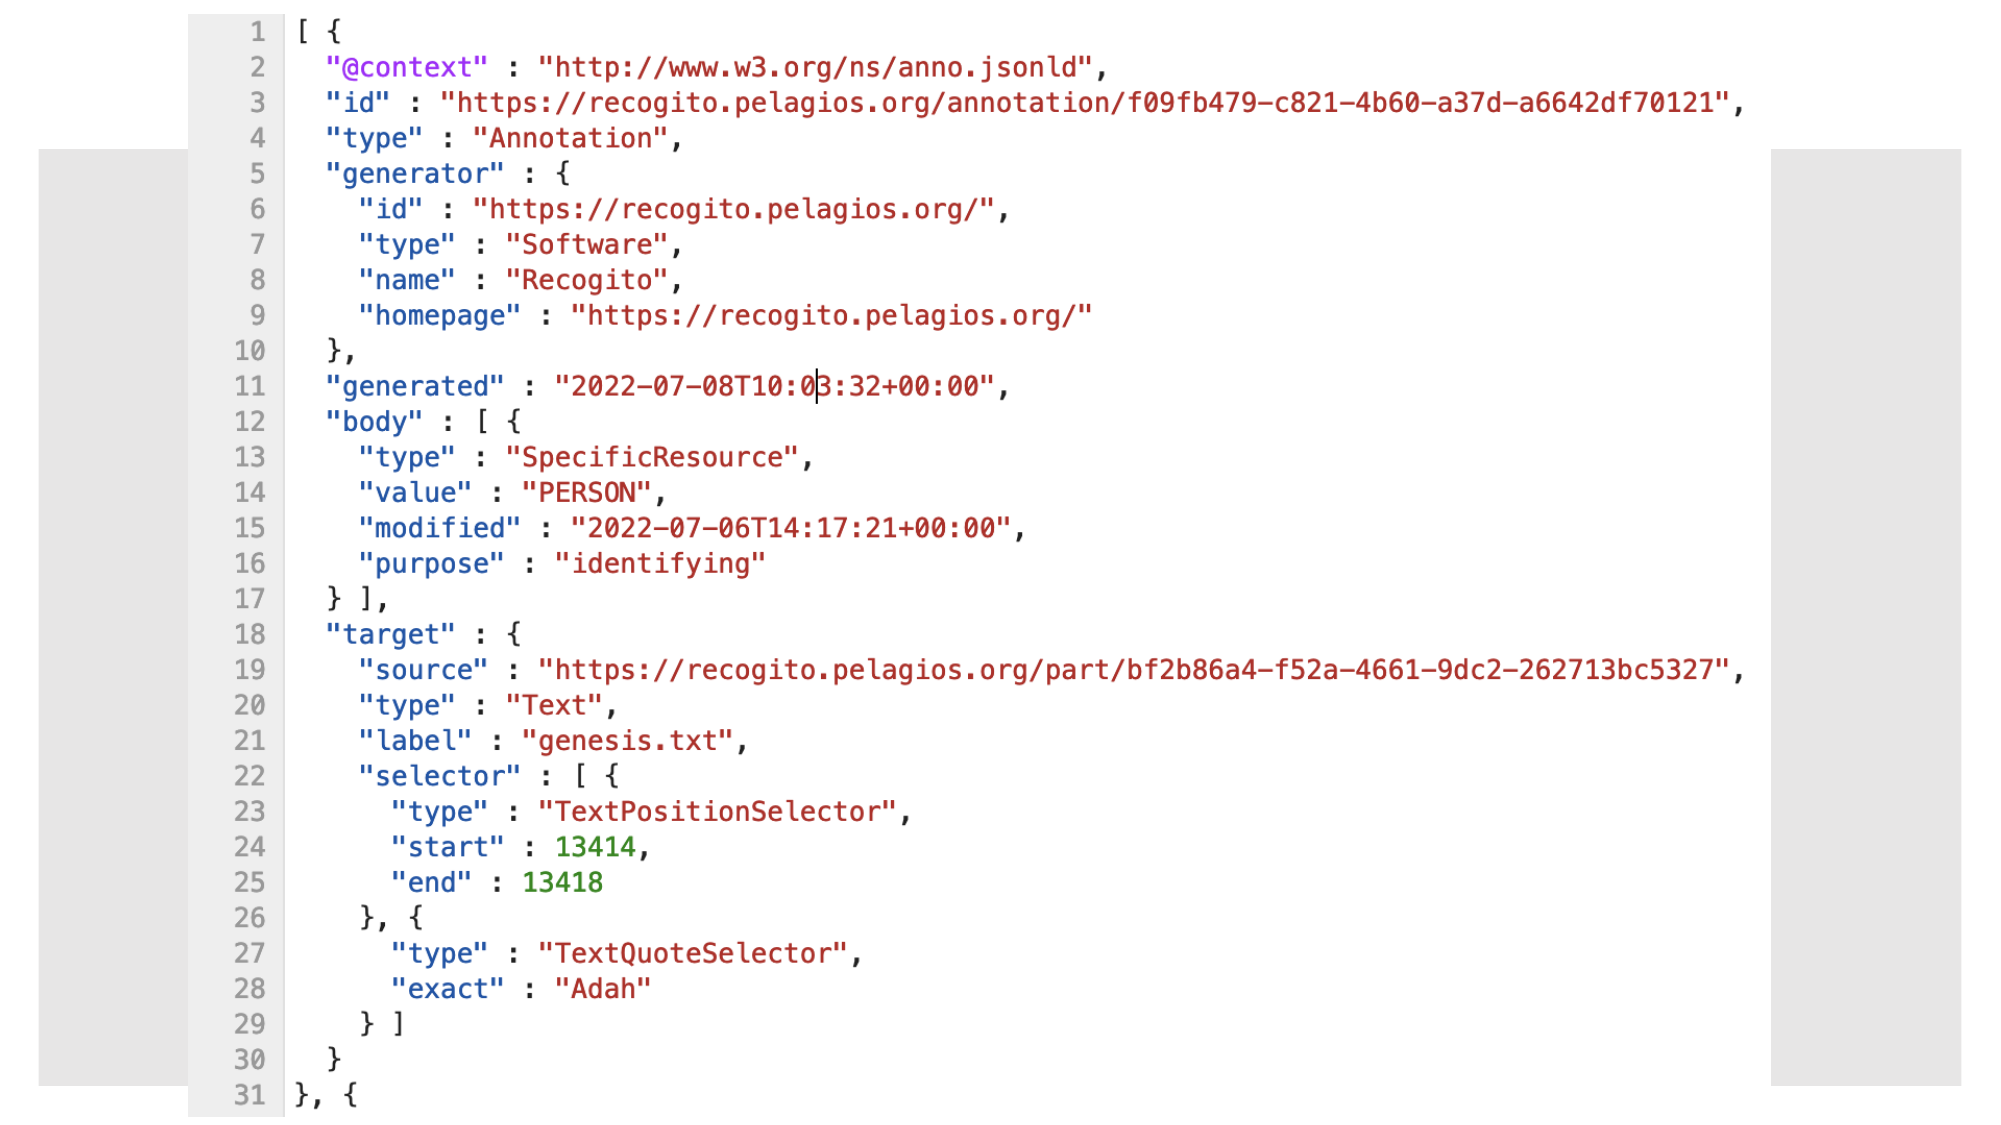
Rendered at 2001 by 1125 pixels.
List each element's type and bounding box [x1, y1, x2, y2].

picture [188, 14, 1771, 1118]
